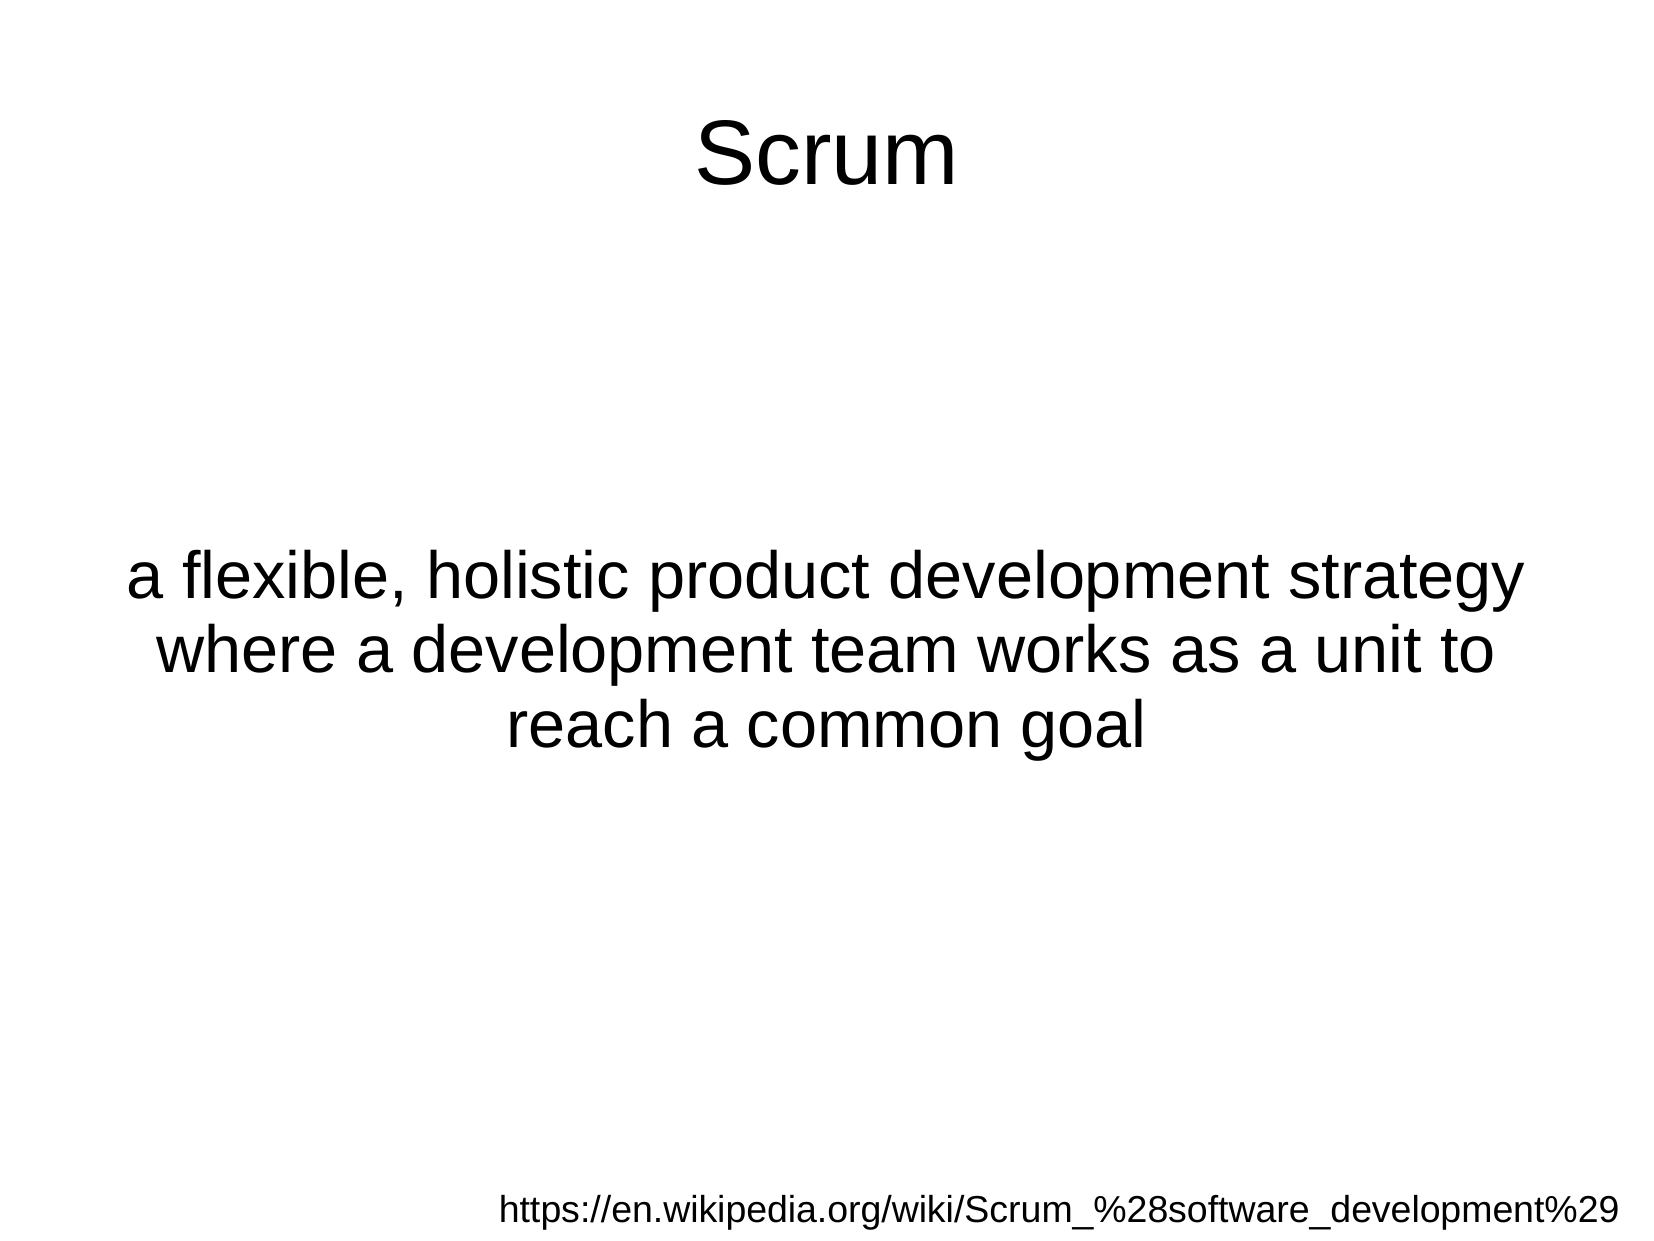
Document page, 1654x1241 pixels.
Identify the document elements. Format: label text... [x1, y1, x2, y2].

title Scrum [82, 49, 1571, 257]
subtitle a flexible, holistic product development strategy where a development team works as a unit to reach a common goal [82, 290, 1571, 1010]
text_box https://en.wikipedia.org/wiki/Scrum_%28software_development%29 [484, 1181, 1635, 1238]
